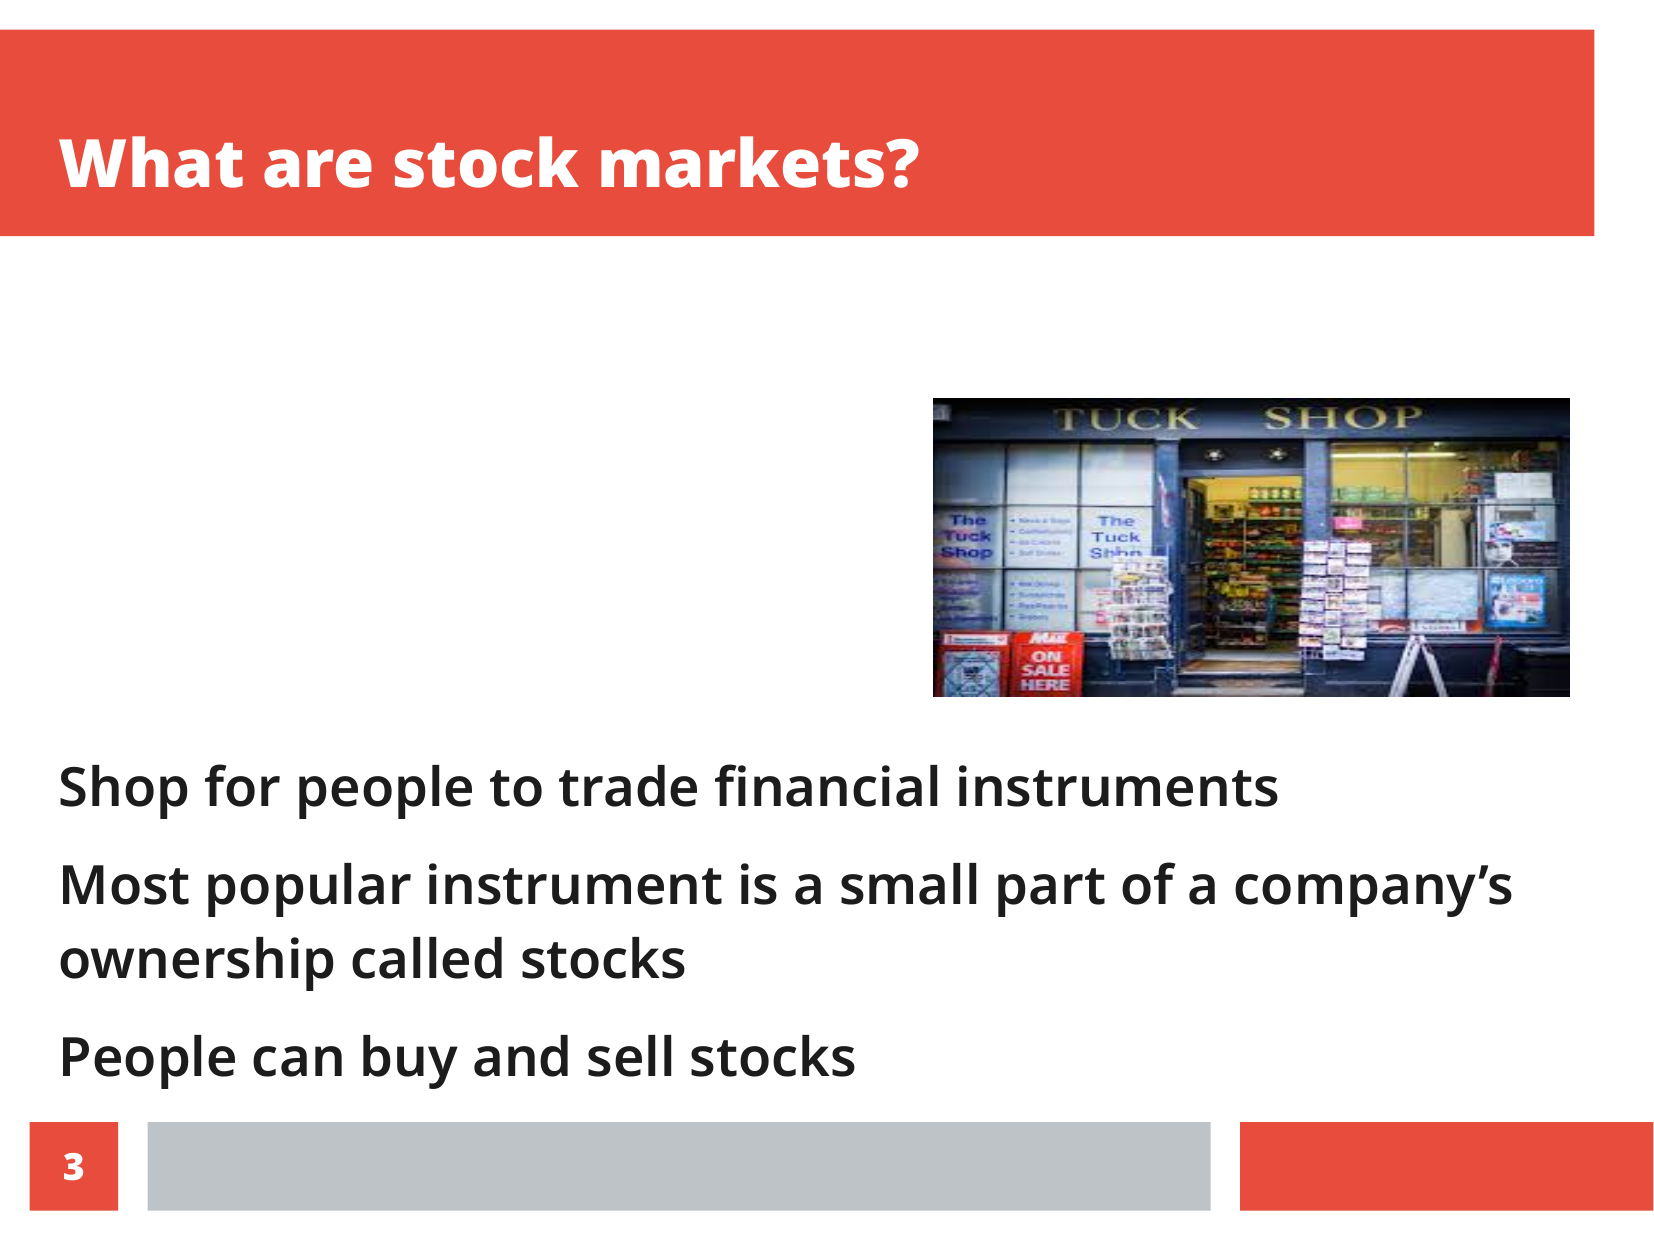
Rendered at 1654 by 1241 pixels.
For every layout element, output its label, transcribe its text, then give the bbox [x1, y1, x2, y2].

list Shop for people to trade financial instruments Most popular instrument is a small part of a company’s ownership called stocks People can buy and sell stocks [59, 324, 1565, 1093]
picture [933, 398, 1570, 697]
title What are stock markets? [59, 59, 1595, 207]
